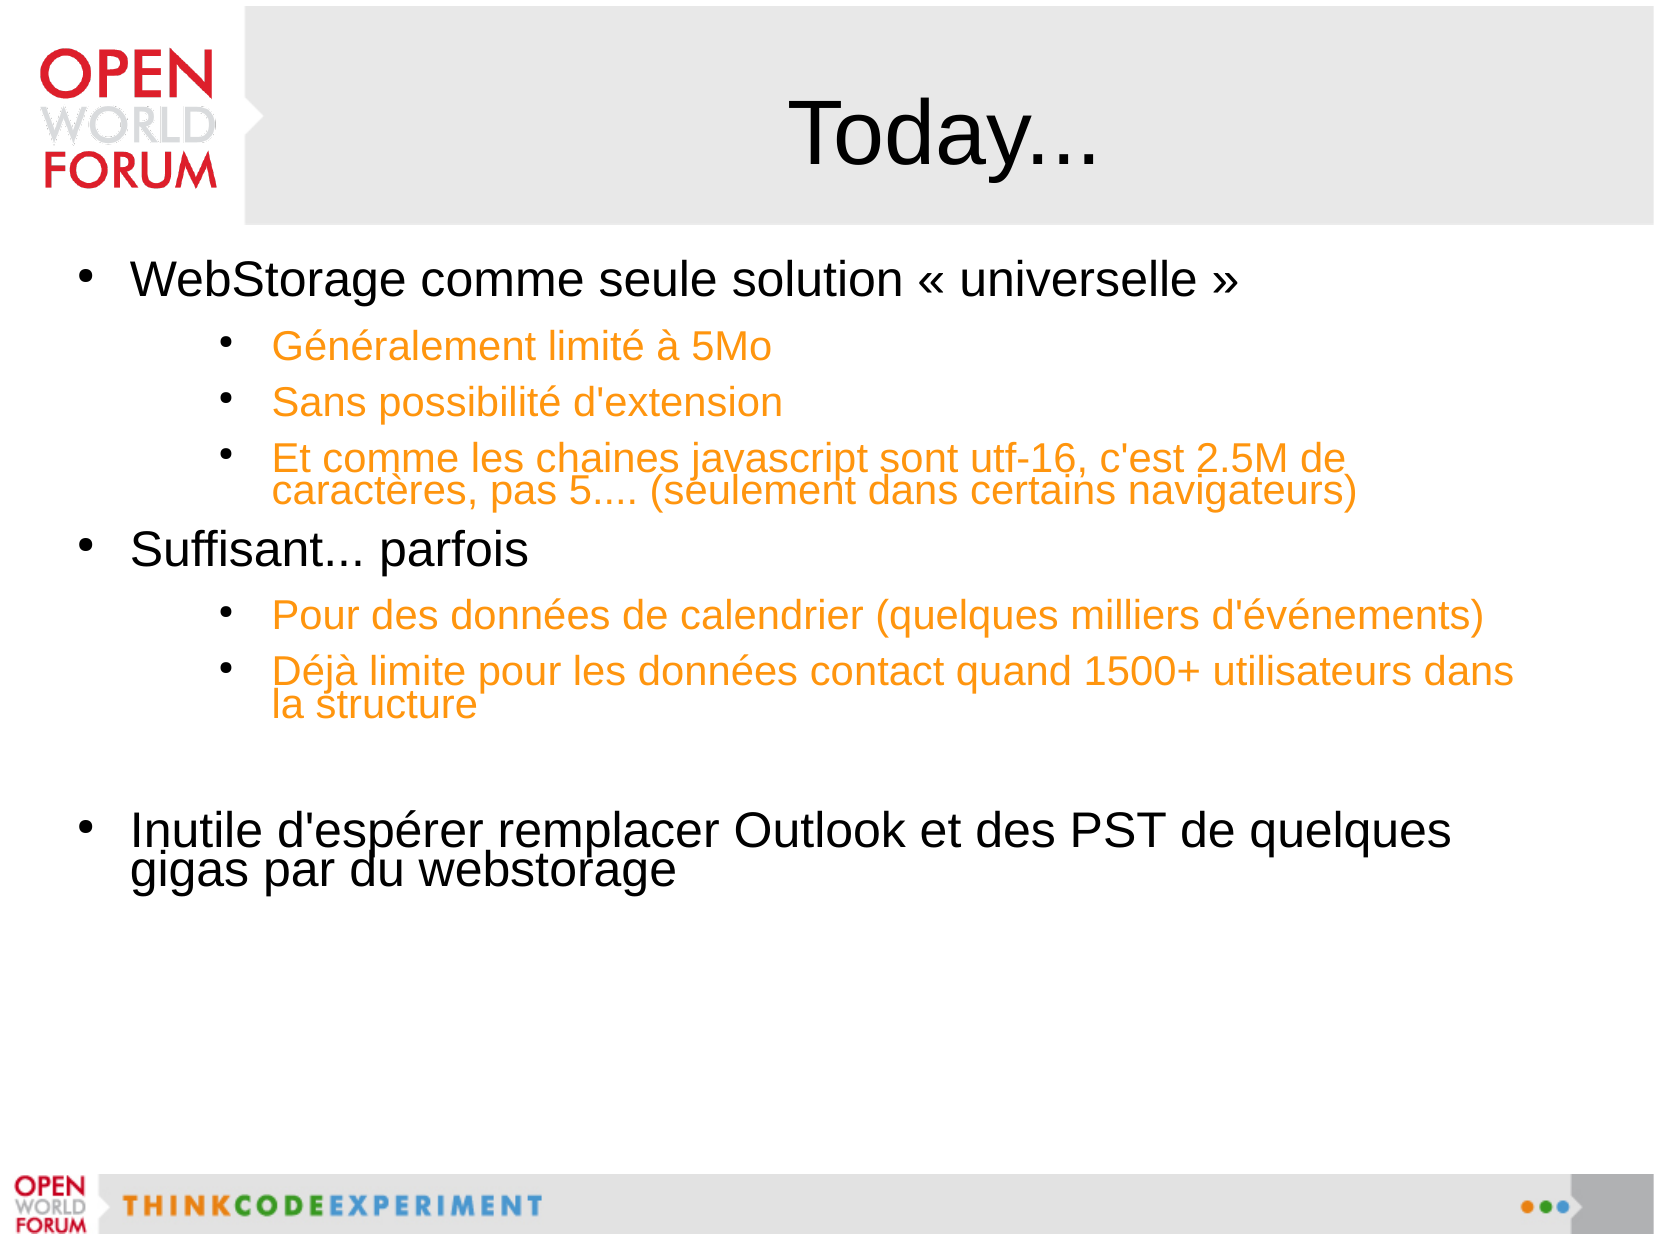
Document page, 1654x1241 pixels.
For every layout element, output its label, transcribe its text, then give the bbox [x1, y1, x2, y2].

picture [11, 6, 1654, 225]
picture [0, 1174, 1654, 1234]
title Today... [295, 29, 1595, 237]
list WebStorage comme seule solution « universelle » Généralement limité à 5Mo Sans possibilité d'extension Et comme les chaines javascript sont utf-16, c'est 2.5M de caractères, pas 5.... (seulement dans certains navigateurs) Suffisant... parfois Pour des données de calendrier (quelques milliers d'événements) Déjà limite pour les données contact quand 1500+ utilisateurs dans la structure Inutile d'espérer remplacer Outlook et des PST de quelques gigas par du webstorage [59, 265, 1548, 1085]
